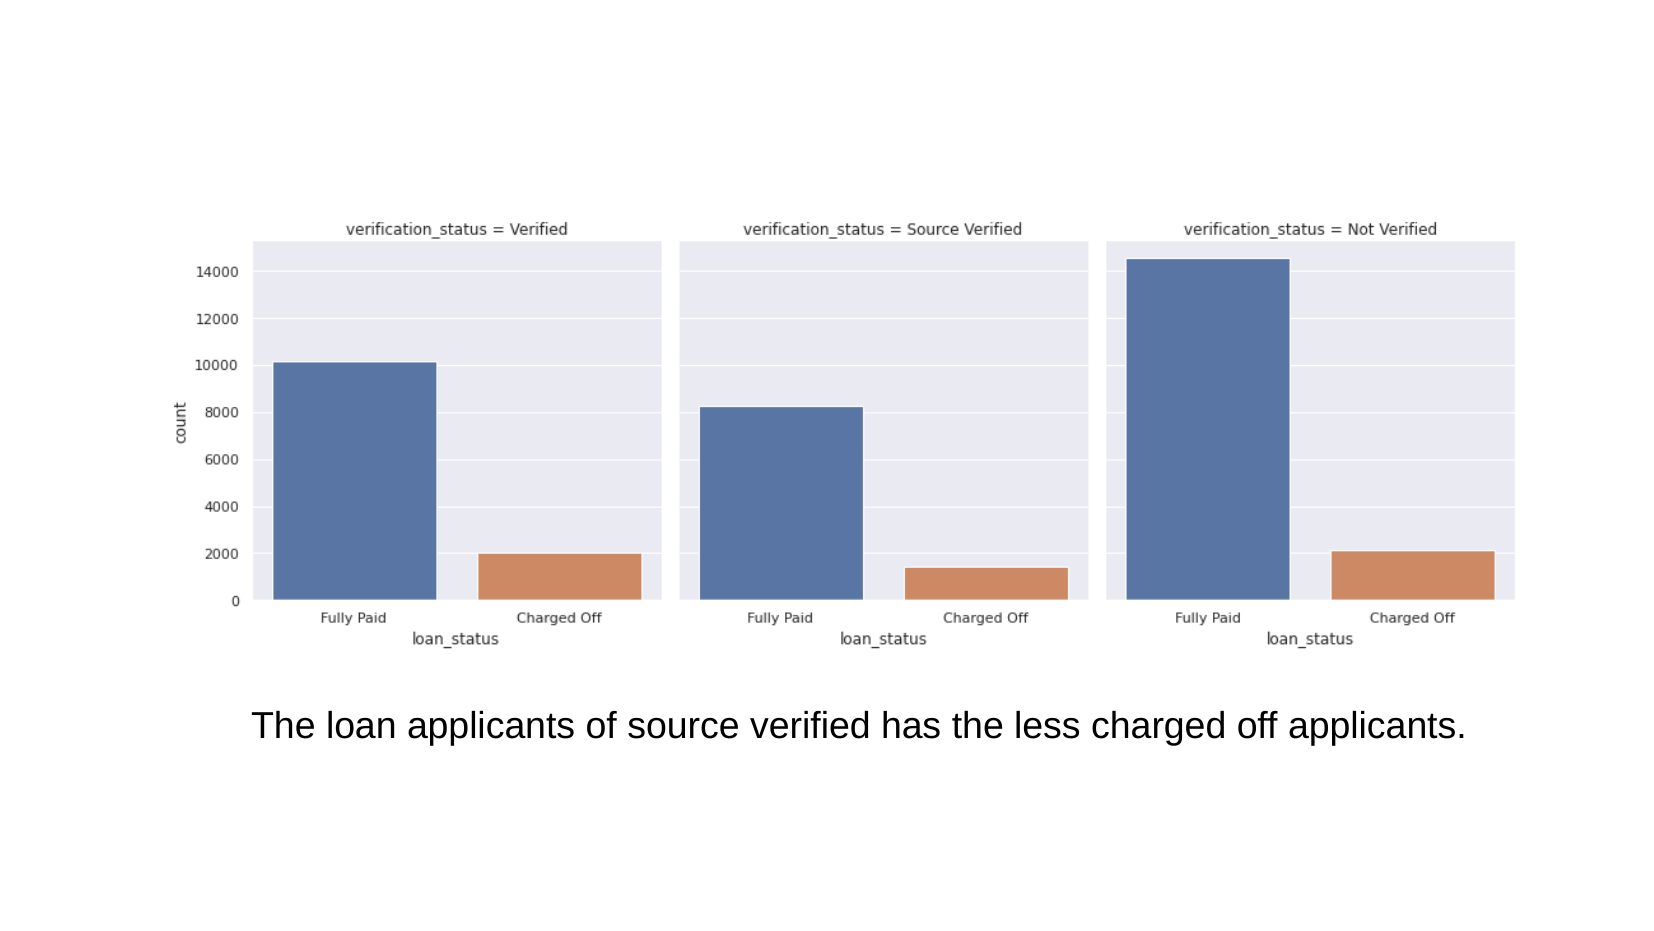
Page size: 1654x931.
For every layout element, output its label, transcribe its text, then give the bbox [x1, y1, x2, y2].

picture [164, 212, 1524, 656]
text_box The loan applicants of source verified has the less charged off applicants. [236, 696, 1483, 754]
